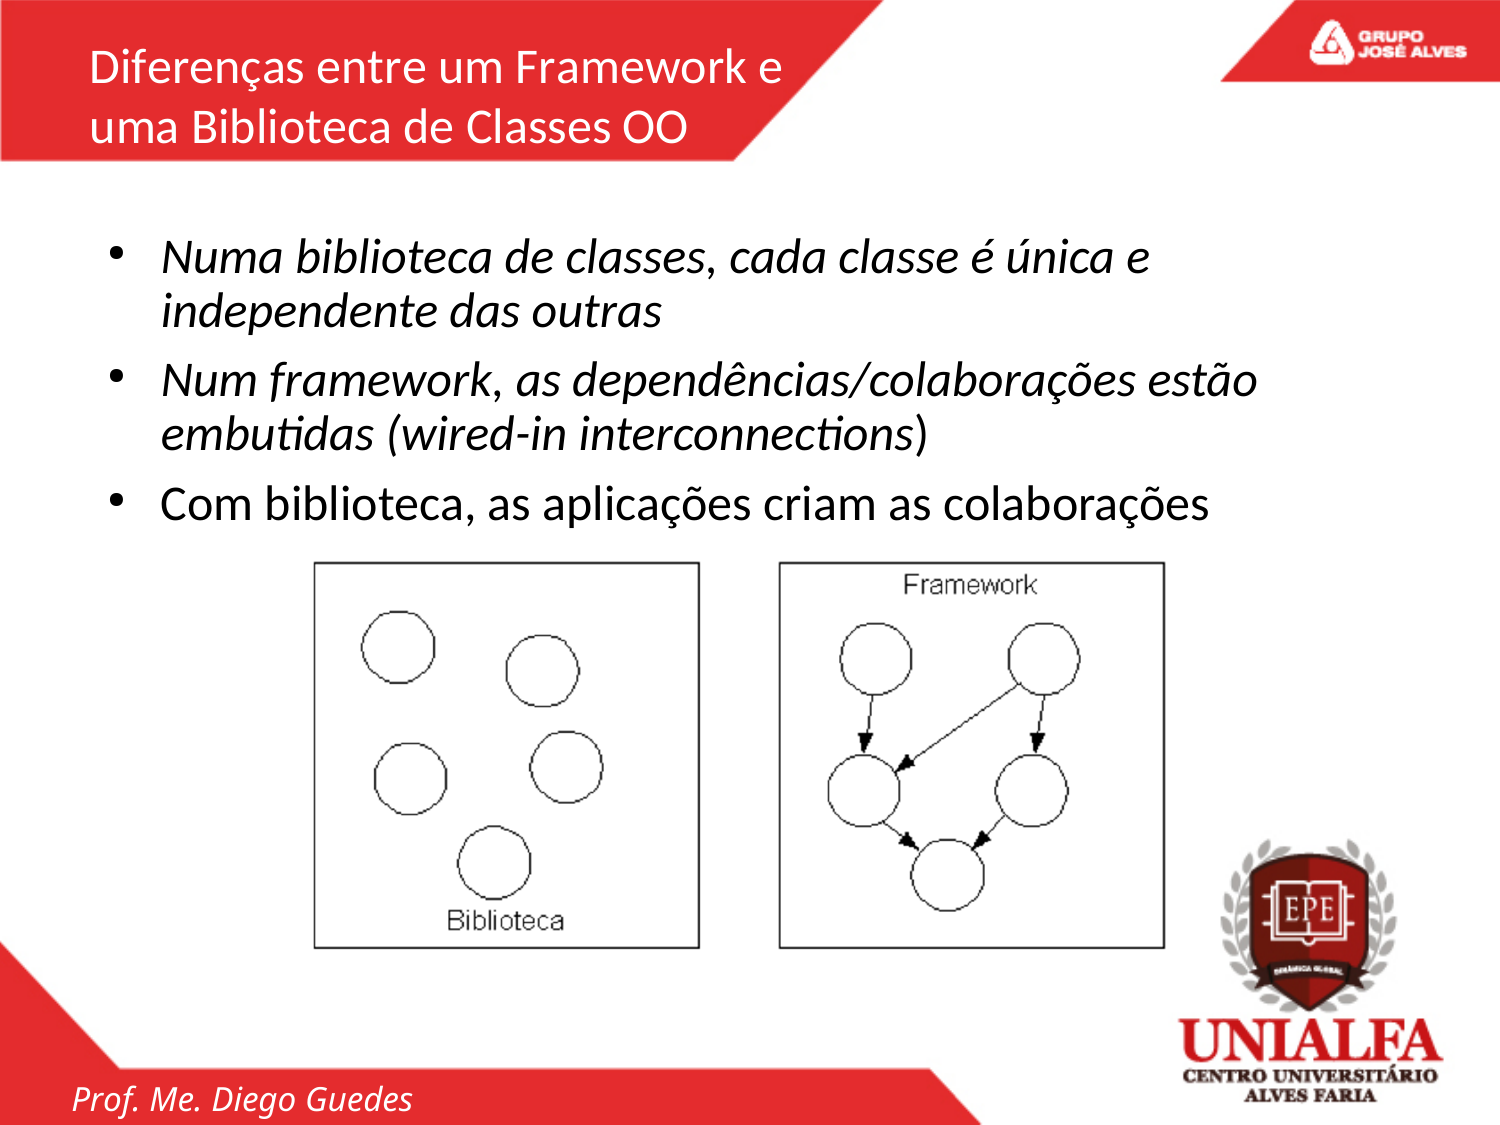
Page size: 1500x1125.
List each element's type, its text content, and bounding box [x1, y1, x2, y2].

picture [0, 0, 1500, 1125]
text_box Diferenças entre um Framework e uma Biblioteca de Classes OO [75, 25, 805, 221]
list Numa biblioteca de classes, cada classe é única e independente das outras Num framework, as dependências/colaborações estão embutidas (wired-in interconnections) Com biblioteca, as aplicações criam as colaborações [75, 222, 1426, 930]
text_box Prof. Me. Diego Guedes [56, 1070, 711, 1125]
